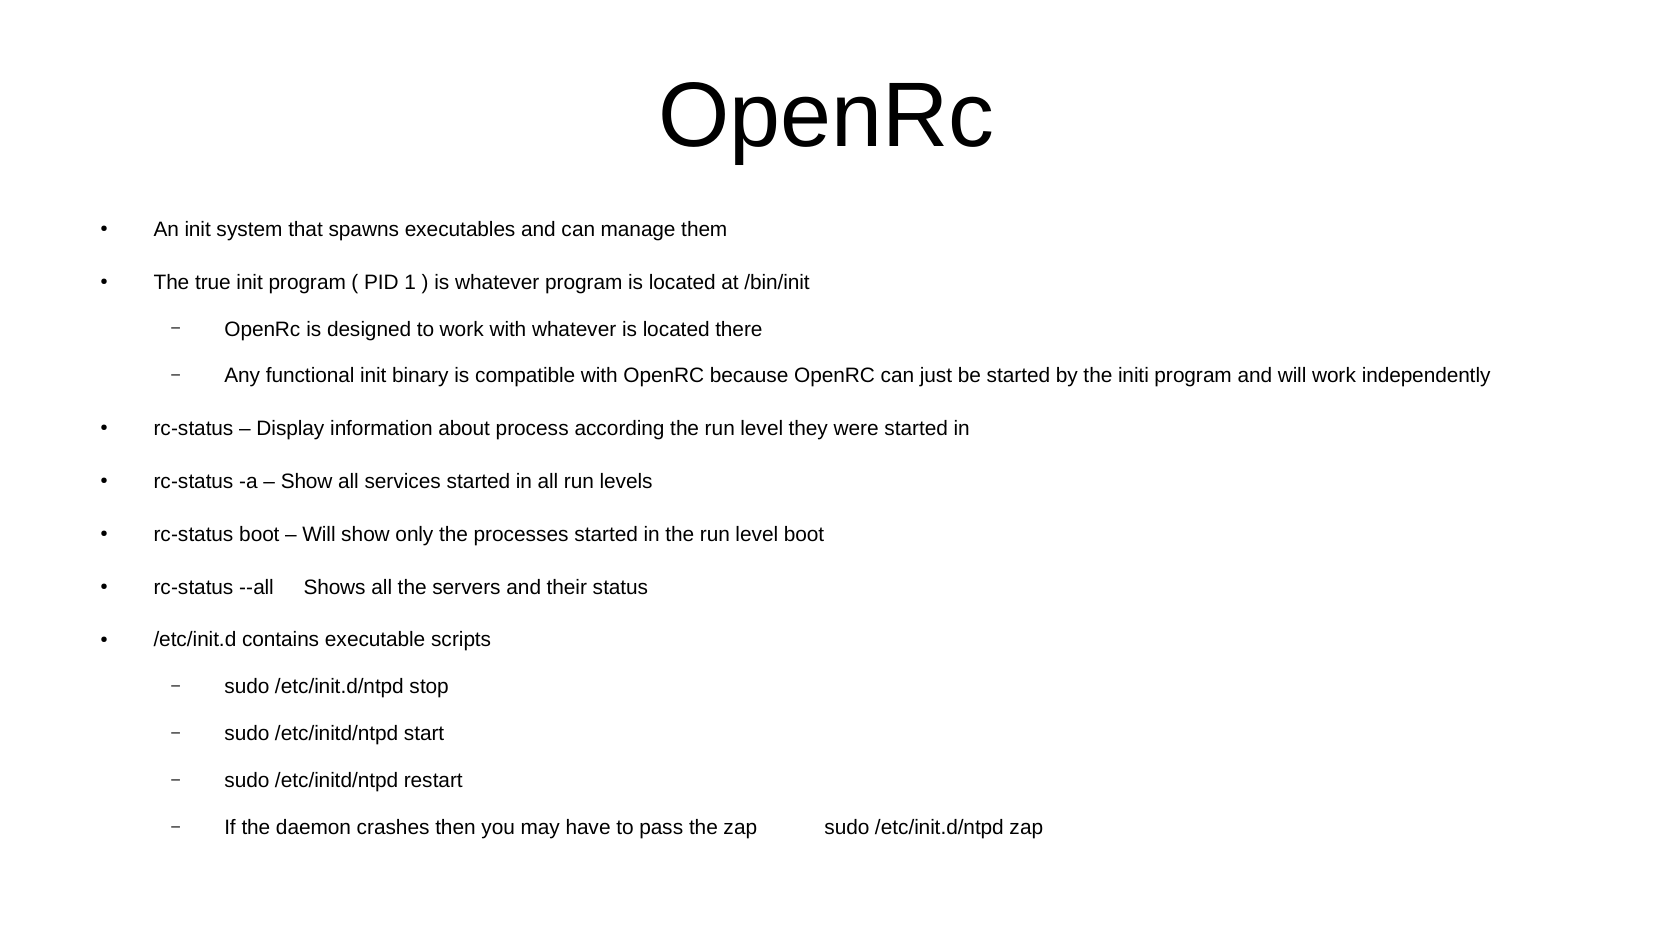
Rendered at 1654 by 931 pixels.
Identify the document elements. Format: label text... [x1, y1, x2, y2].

title OpenRc [82, 37, 1571, 193]
list An init system that spawns executables and can manage them The true init program ( PID 1 ) is whatever program is located at /bin/init OpenRc is designed to work with whatever is located there Any functional init binary is compatible with OpenRC because OpenRC can just be started by the initi program and will work independently rc-status – Display information about process according the run level they were started in rc-status -a – Show all services started in all run levels rc-status boot – Will show only the processes started in the run level boot rc-status --all Shows all the servers and their status /etc/init.d contains executable scripts sudo /etc/init.d/ntpd stop sudo /etc/initd/ntpd start sudo /etc/initd/ntpd restart If the daemon crashes then you may have to pass the zap sudo /etc/init.d/ntpd zap [82, 217, 1571, 871]
